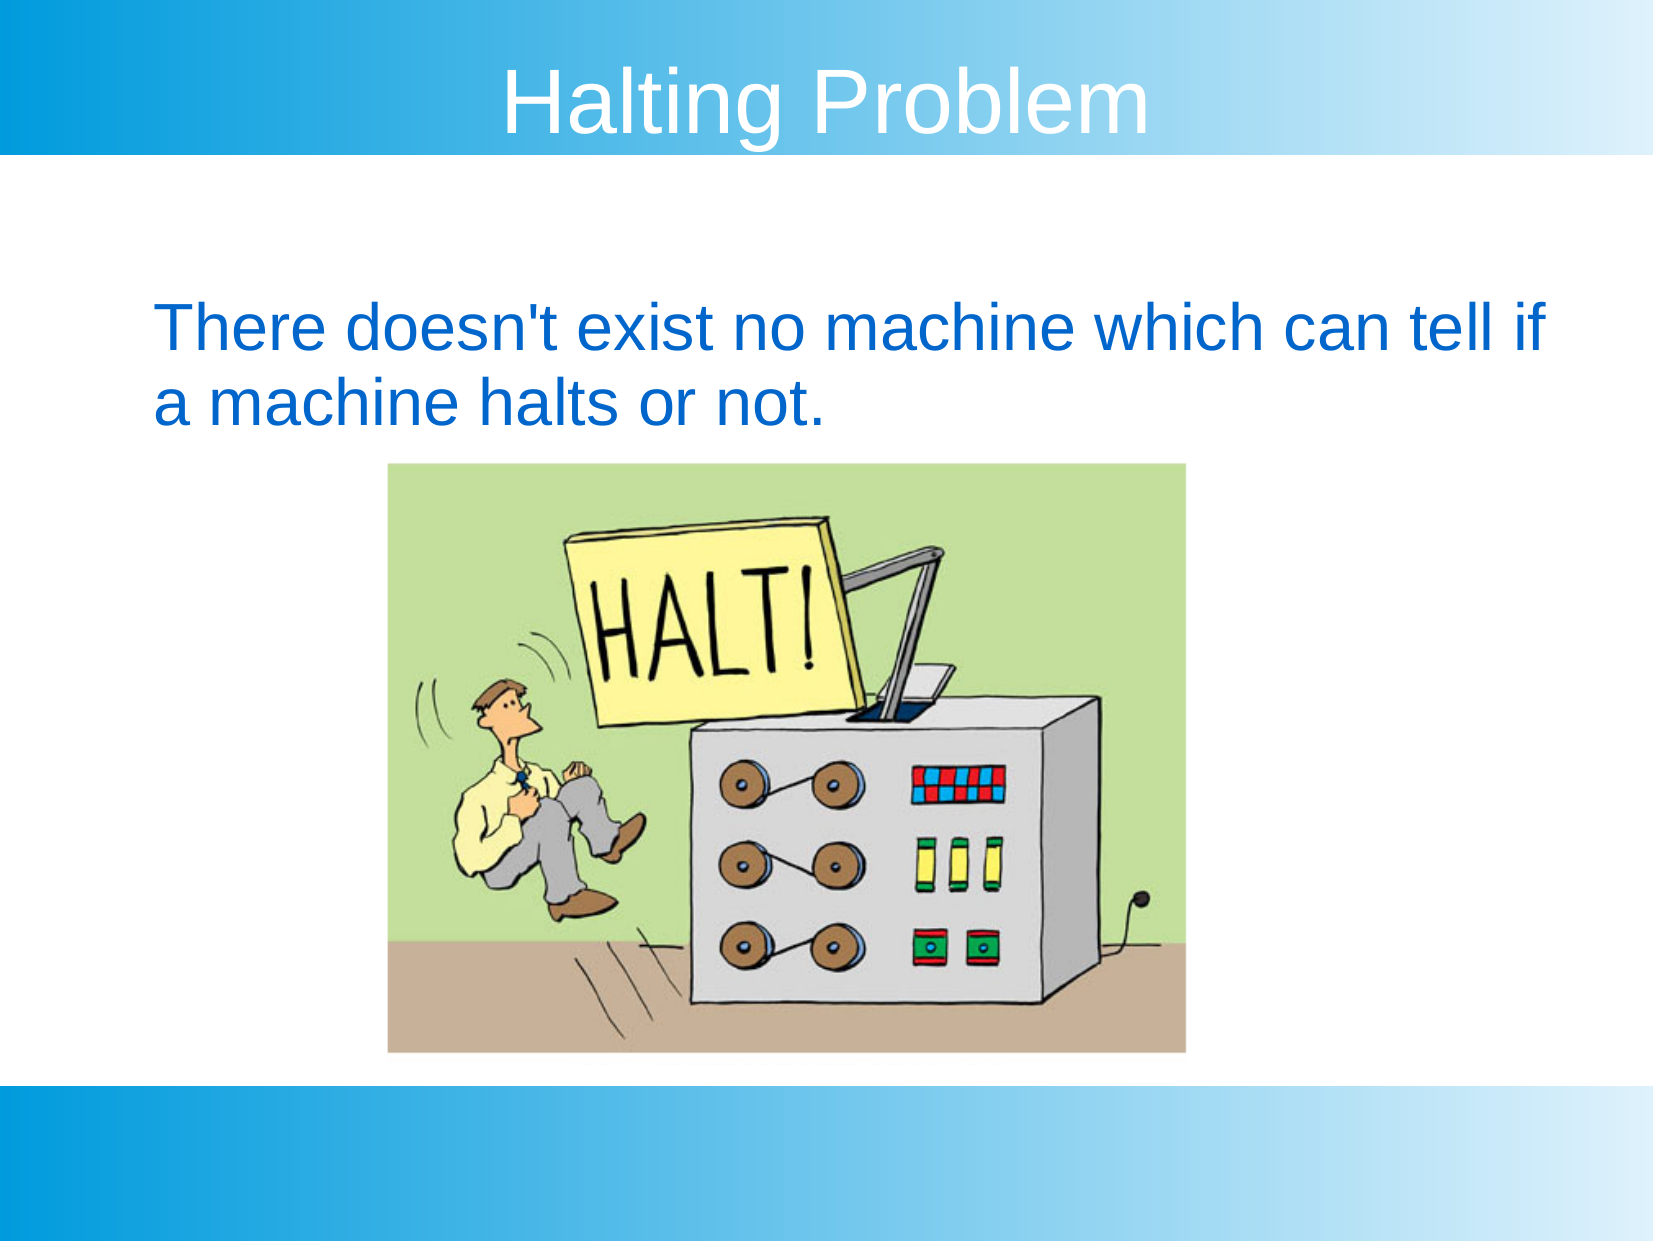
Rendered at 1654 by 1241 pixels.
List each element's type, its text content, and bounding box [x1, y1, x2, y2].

picture [375, 450, 1201, 1065]
title Halting Problem [82, 49, 1571, 155]
list There doesn't exist no machine which can tell if a machine halts or not. [82, 290, 1571, 1010]
